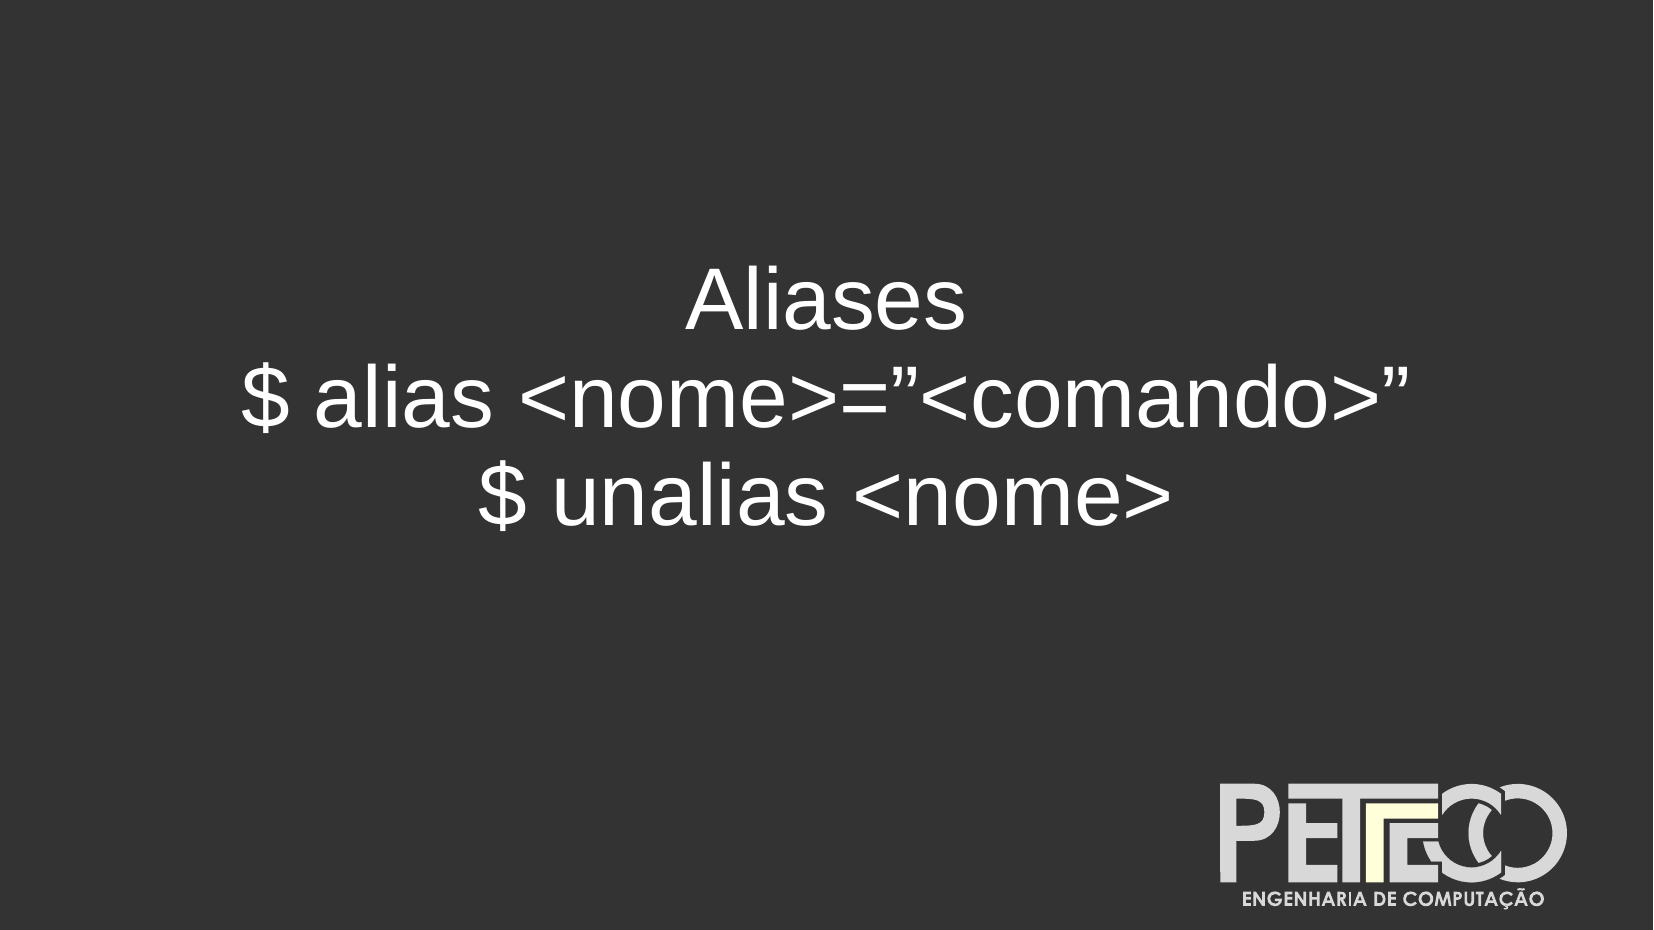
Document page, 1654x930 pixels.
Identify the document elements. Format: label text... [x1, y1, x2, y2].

subtitle Aliases $ alias <nome>=”<comando>” $ unalias <nome> [82, 37, 1571, 757]
